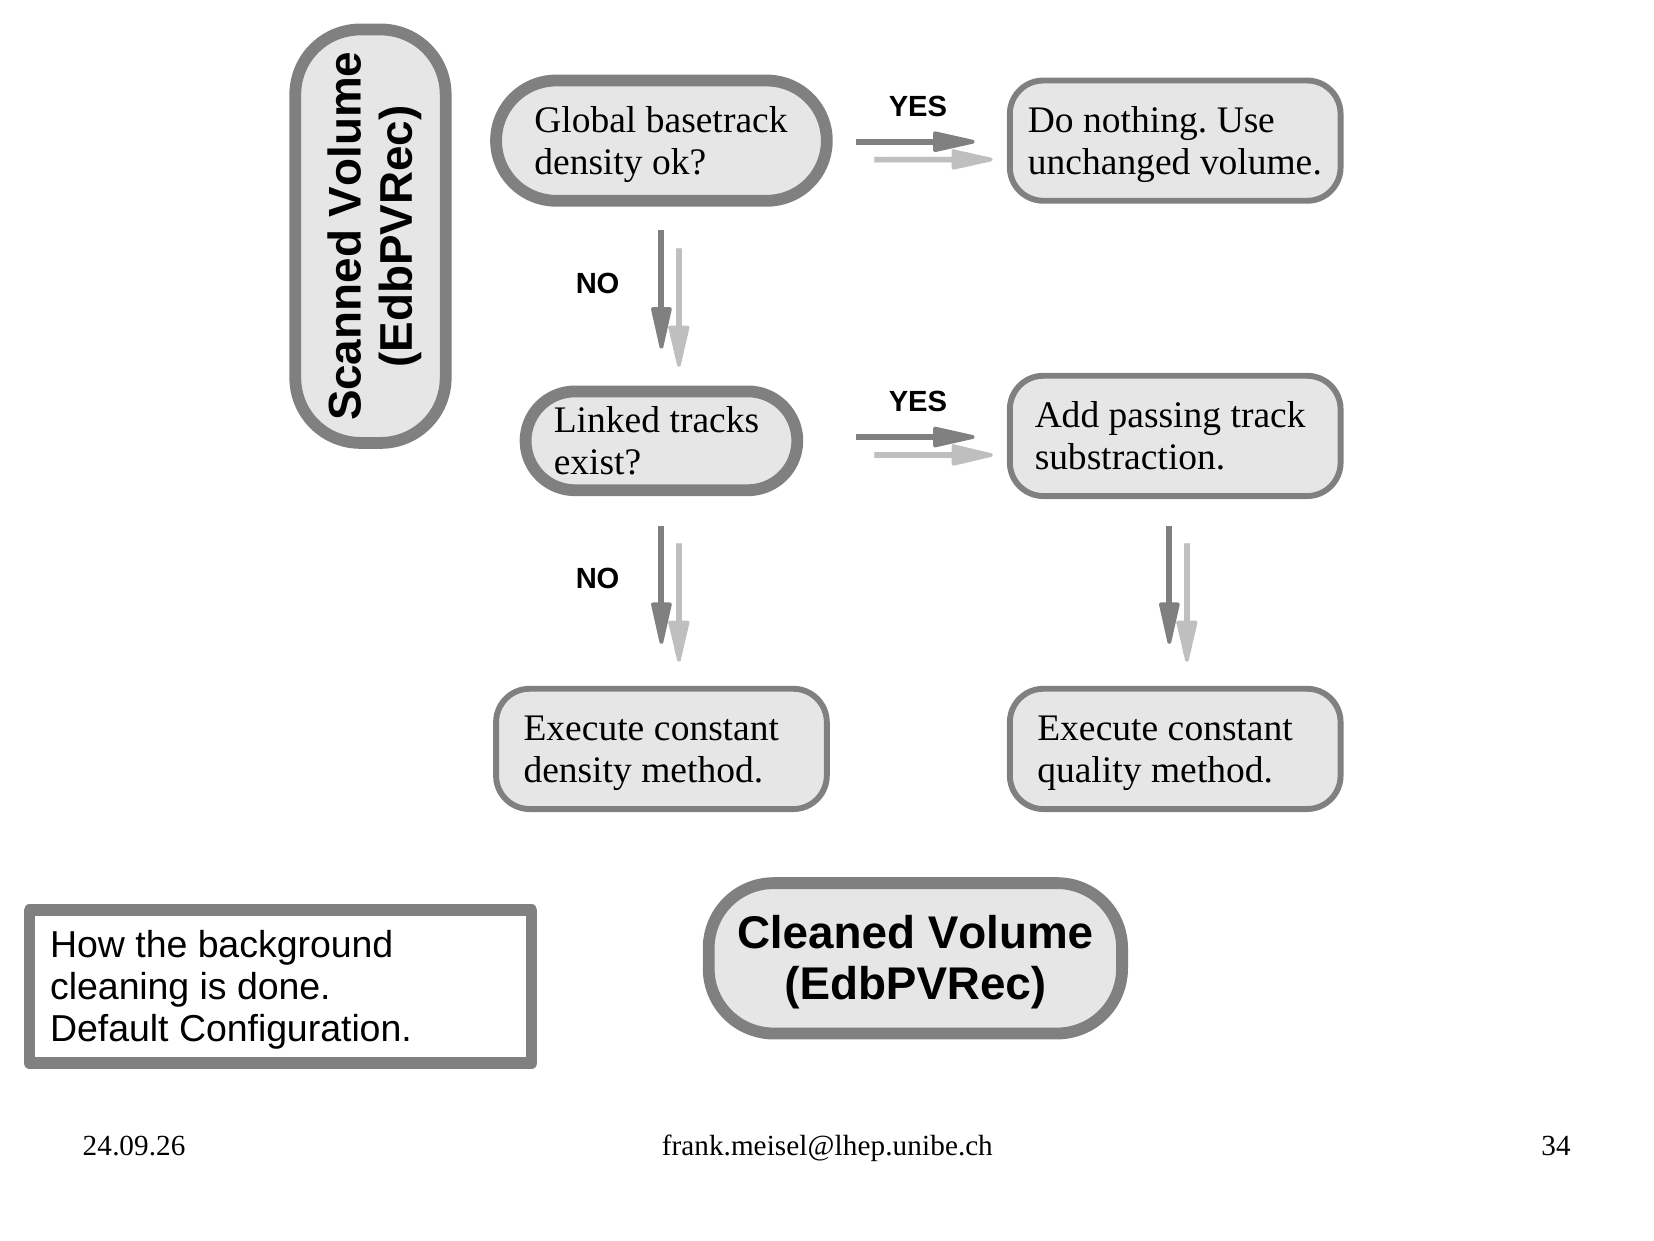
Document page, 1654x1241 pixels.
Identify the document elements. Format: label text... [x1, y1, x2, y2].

text_box YES [874, 82, 1022, 140]
text_box How the background cleaning is done. Default Configuration. [29, 910, 532, 1063]
text_box Execute constant density method. [496, 688, 827, 810]
text_box Cleaned Volume (EdbPVRec) [708, 883, 1123, 1034]
text_box NO [561, 555, 703, 612]
text_box YES [874, 377, 1022, 435]
text_box Execute constant quality method. [1009, 688, 1341, 810]
text_box NO [561, 259, 703, 317]
text_box Scanned Volume (EdbPVRec) [295, 29, 446, 443]
text_box Global basetrack density ok? [496, 80, 827, 201]
text_box Linked tracks exist? [525, 391, 798, 491]
text_box Do nothing. Use unchanged volume. [1009, 80, 1341, 201]
text_box Add passing track substraction. [1009, 375, 1341, 497]
